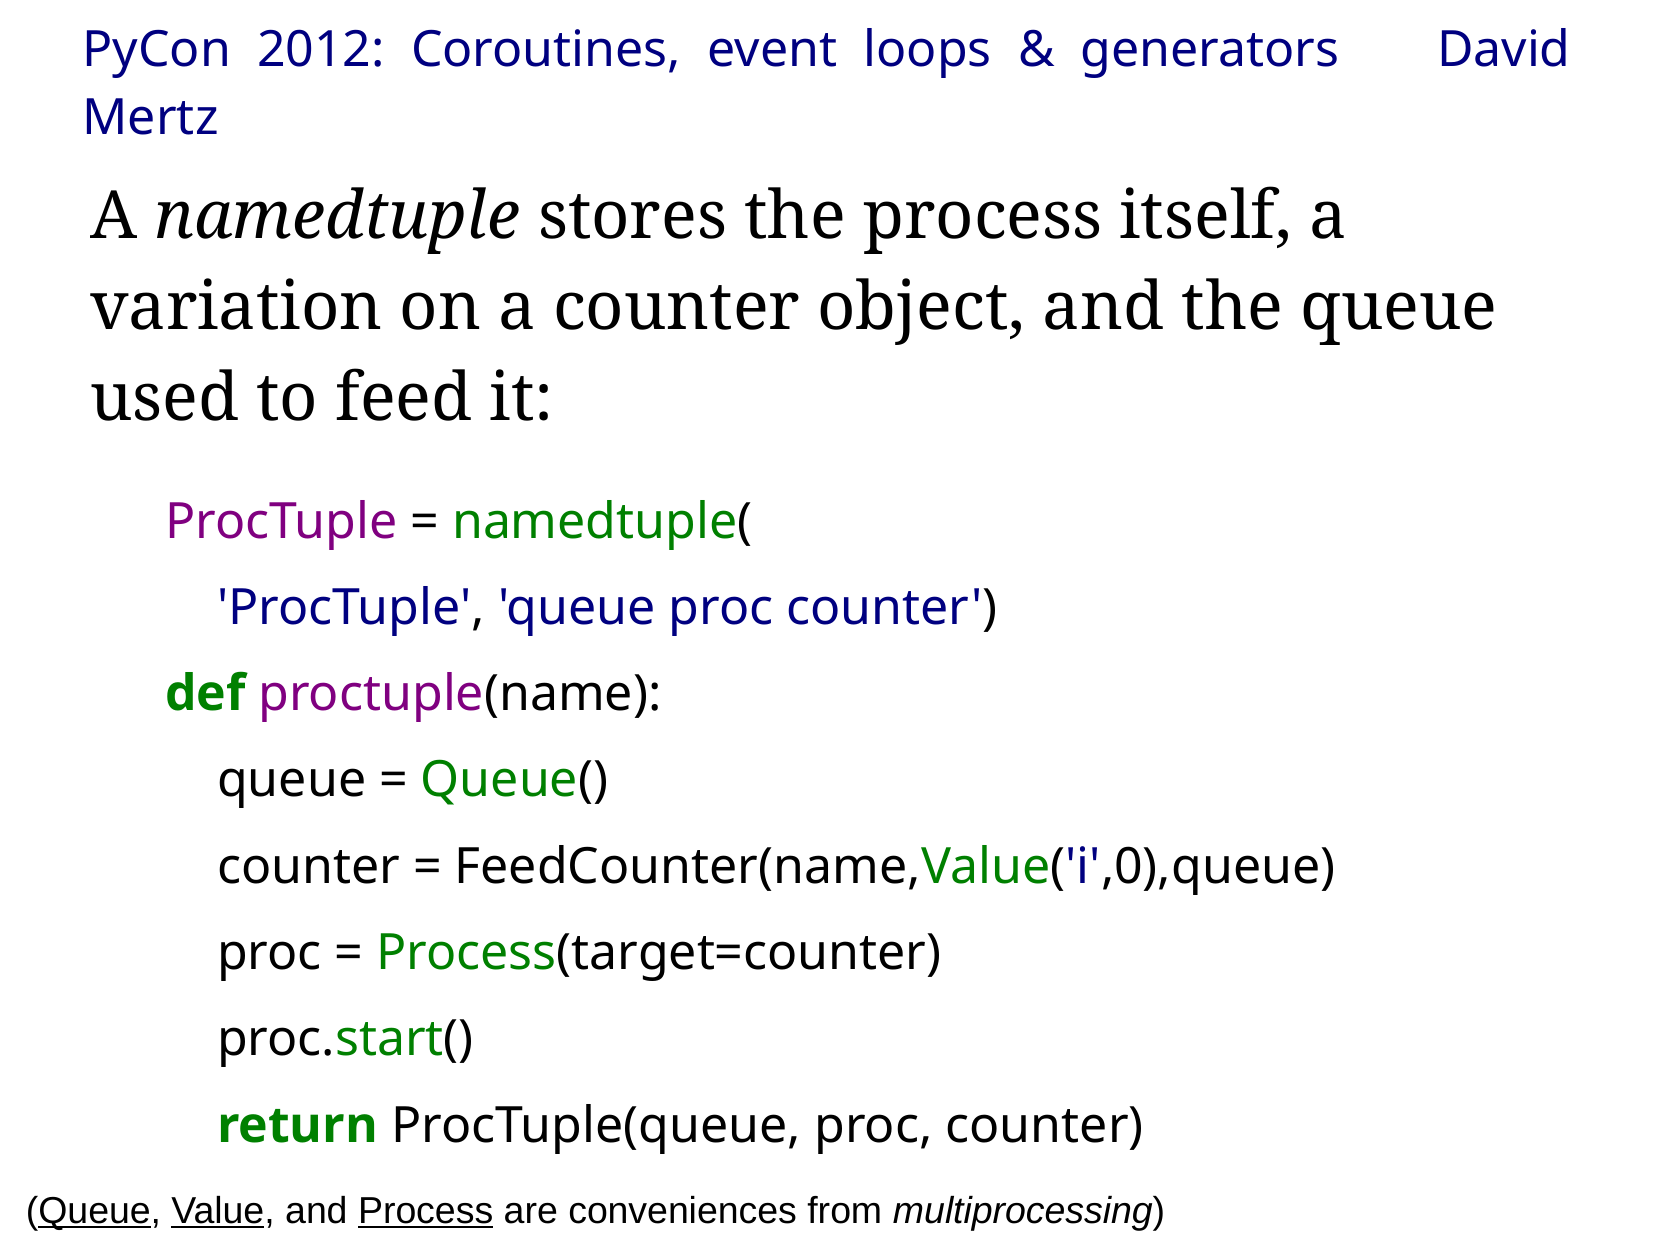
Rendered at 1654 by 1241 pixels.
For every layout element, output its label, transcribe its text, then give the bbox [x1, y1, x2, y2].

title PyCon 2012: Coroutines, event loops & generators David Mertz [82, 49, 1571, 113]
text_box (Queue, Value, and Process are conveniences from multiprocessing) [10, 1182, 1183, 1235]
list A namedtuple stores the process itself, a variation on a counter object, and the queue used to feed it: ProcTuple = namedtuple( 'ProcTuple', 'queue proc counter') def proctuple(name): queue = Queue() counter = FeedCounter(name,Value('i',0),queue) proc = Process(target=counter) proc.start() return ProcTuple(queue, proc, counter) [90, 167, 1561, 1111]
